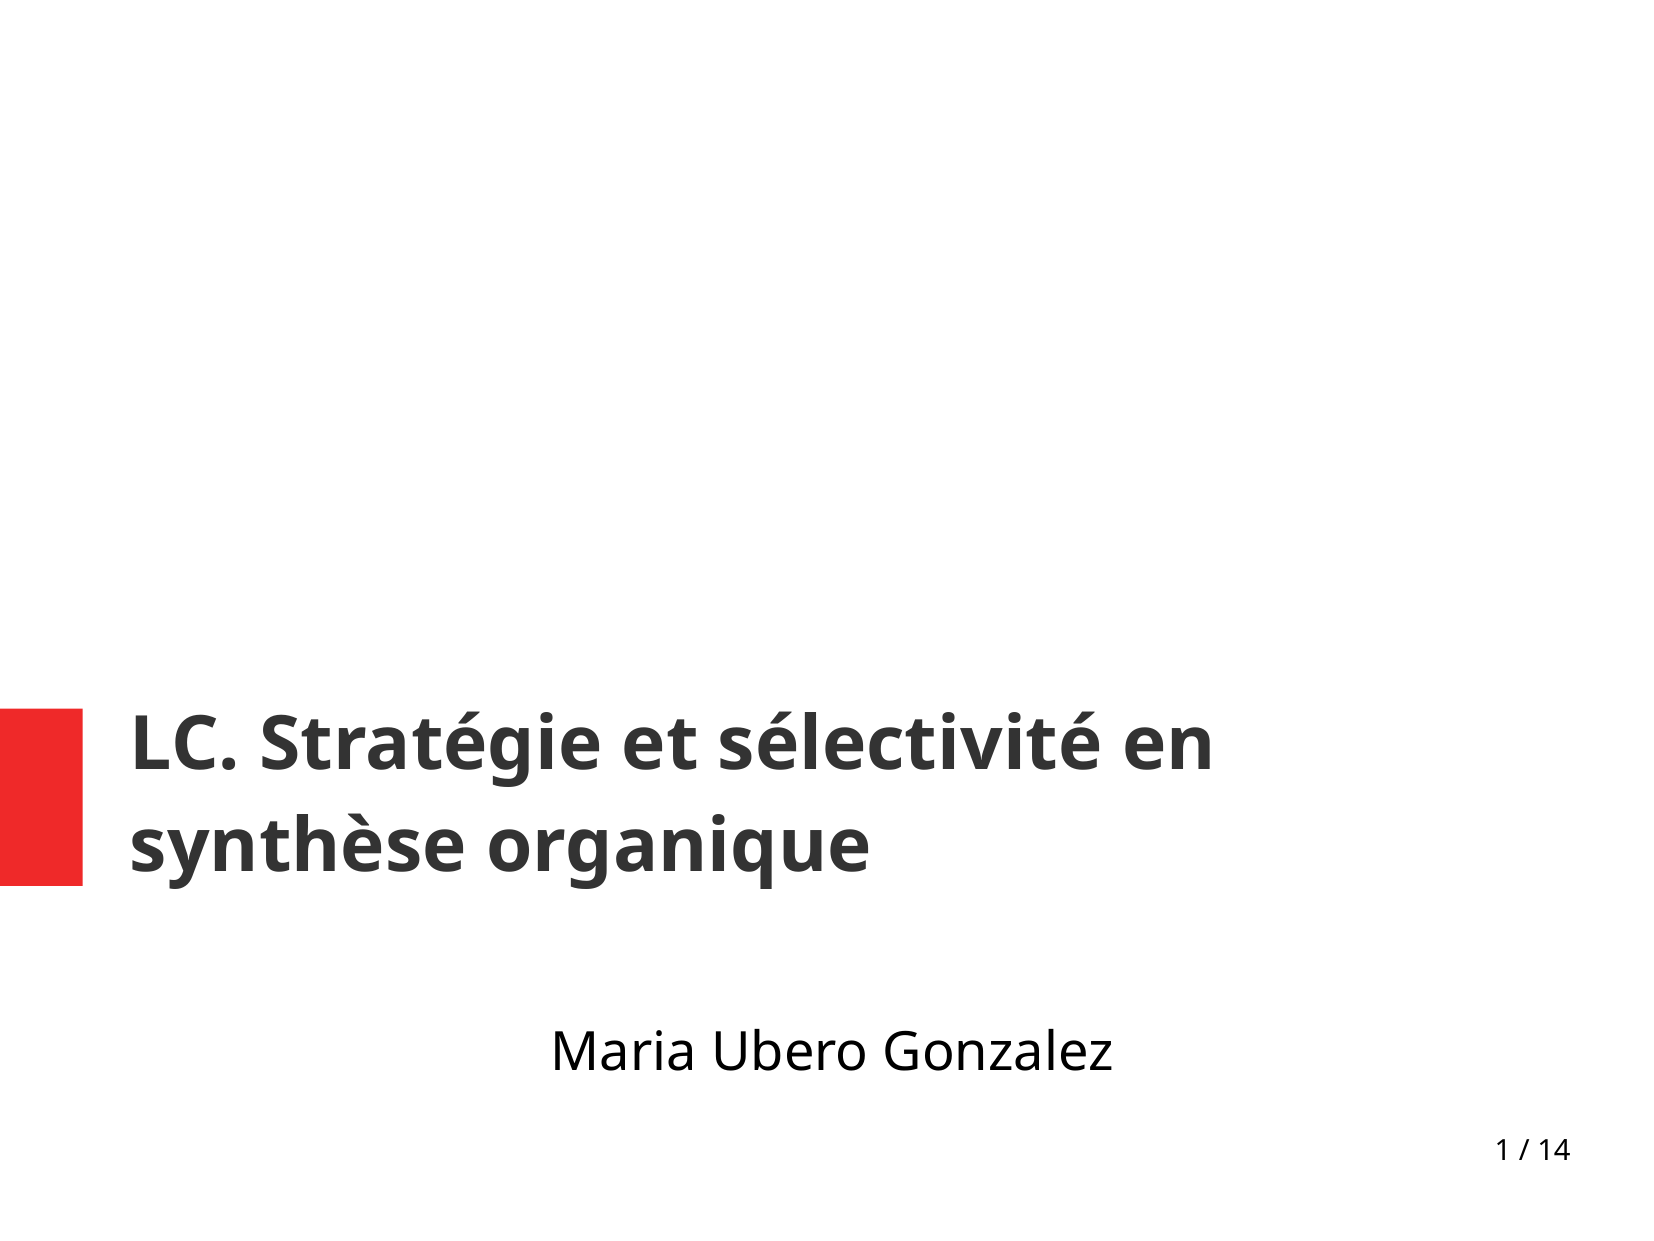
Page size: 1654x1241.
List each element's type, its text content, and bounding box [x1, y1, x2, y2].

title LC. Stratégie et sélectivité en synthèse organique [129, 655, 1536, 928]
subtitle Maria Ubero Gonzalez [129, 968, 1536, 1130]
